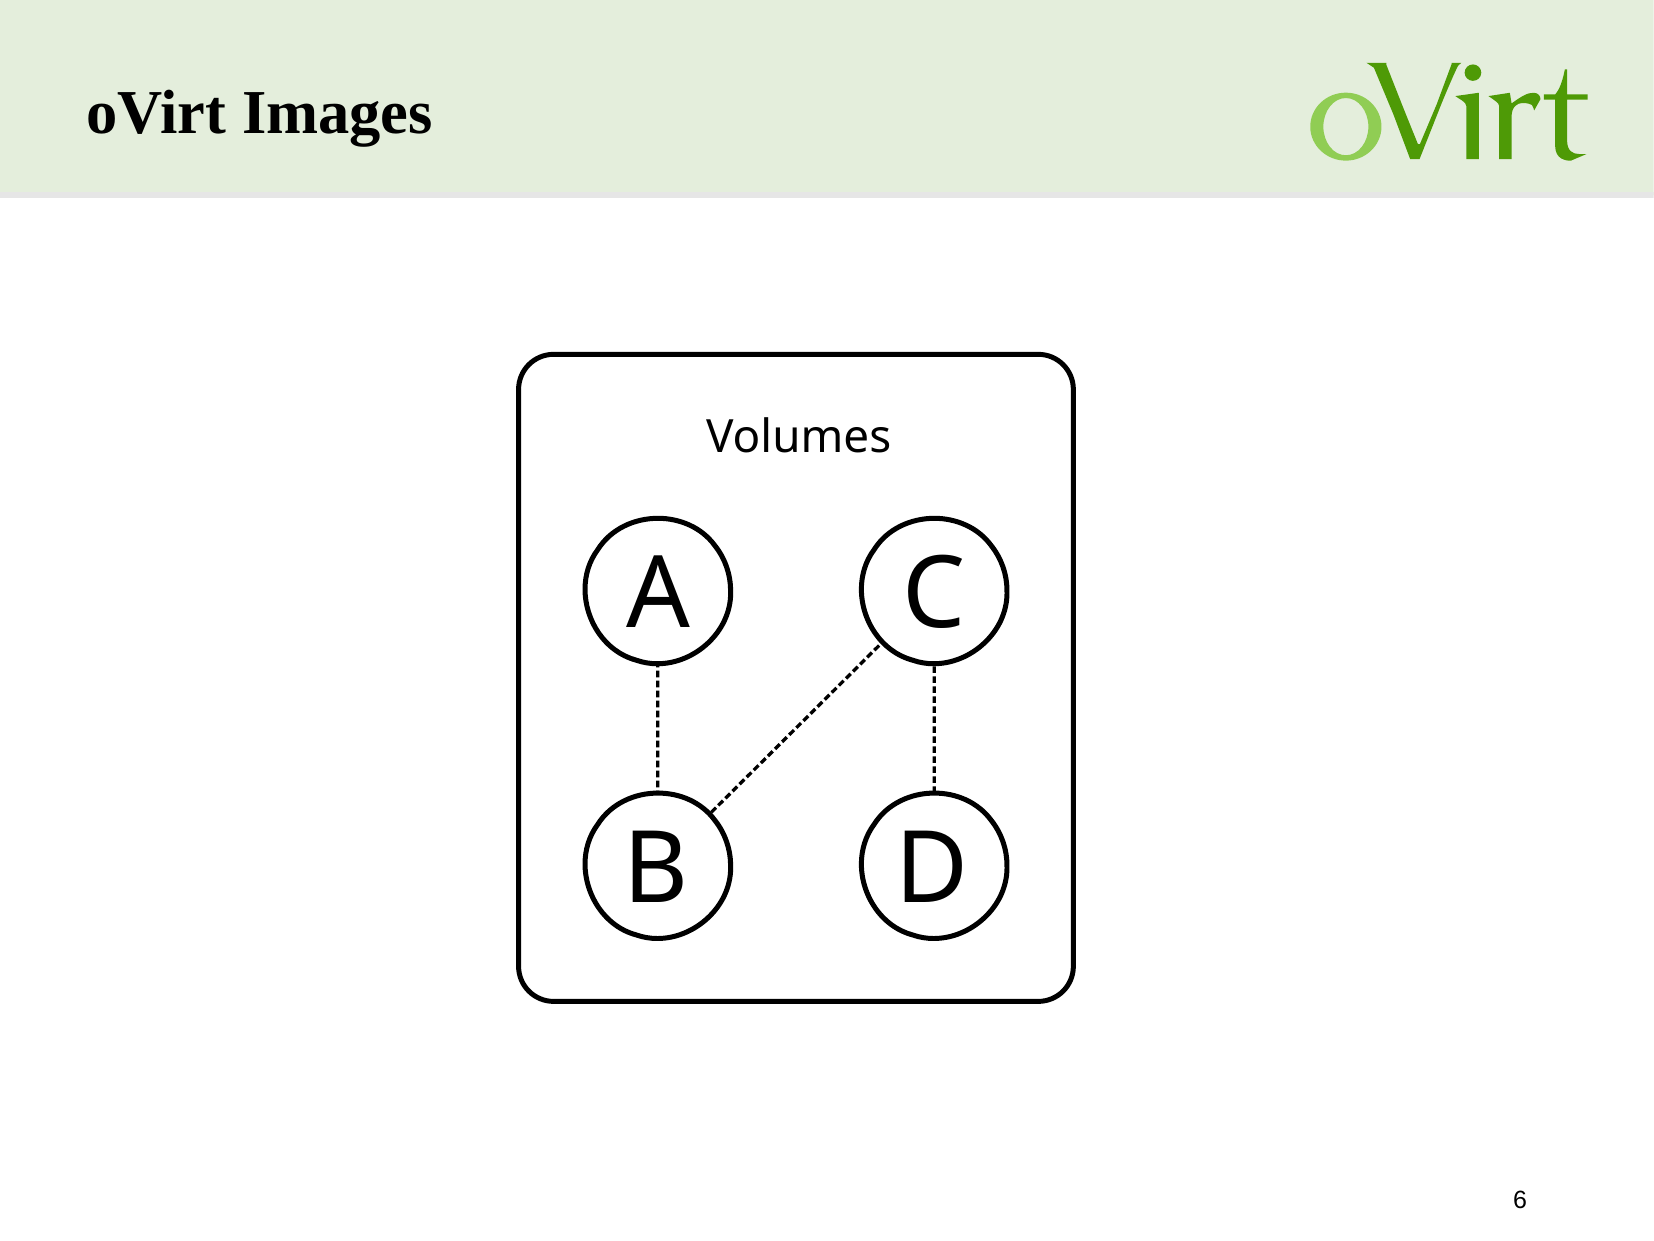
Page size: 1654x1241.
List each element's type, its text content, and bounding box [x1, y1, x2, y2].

picture [337, 337, 1255, 1019]
title oVirt Images [86, 36, 1307, 188]
